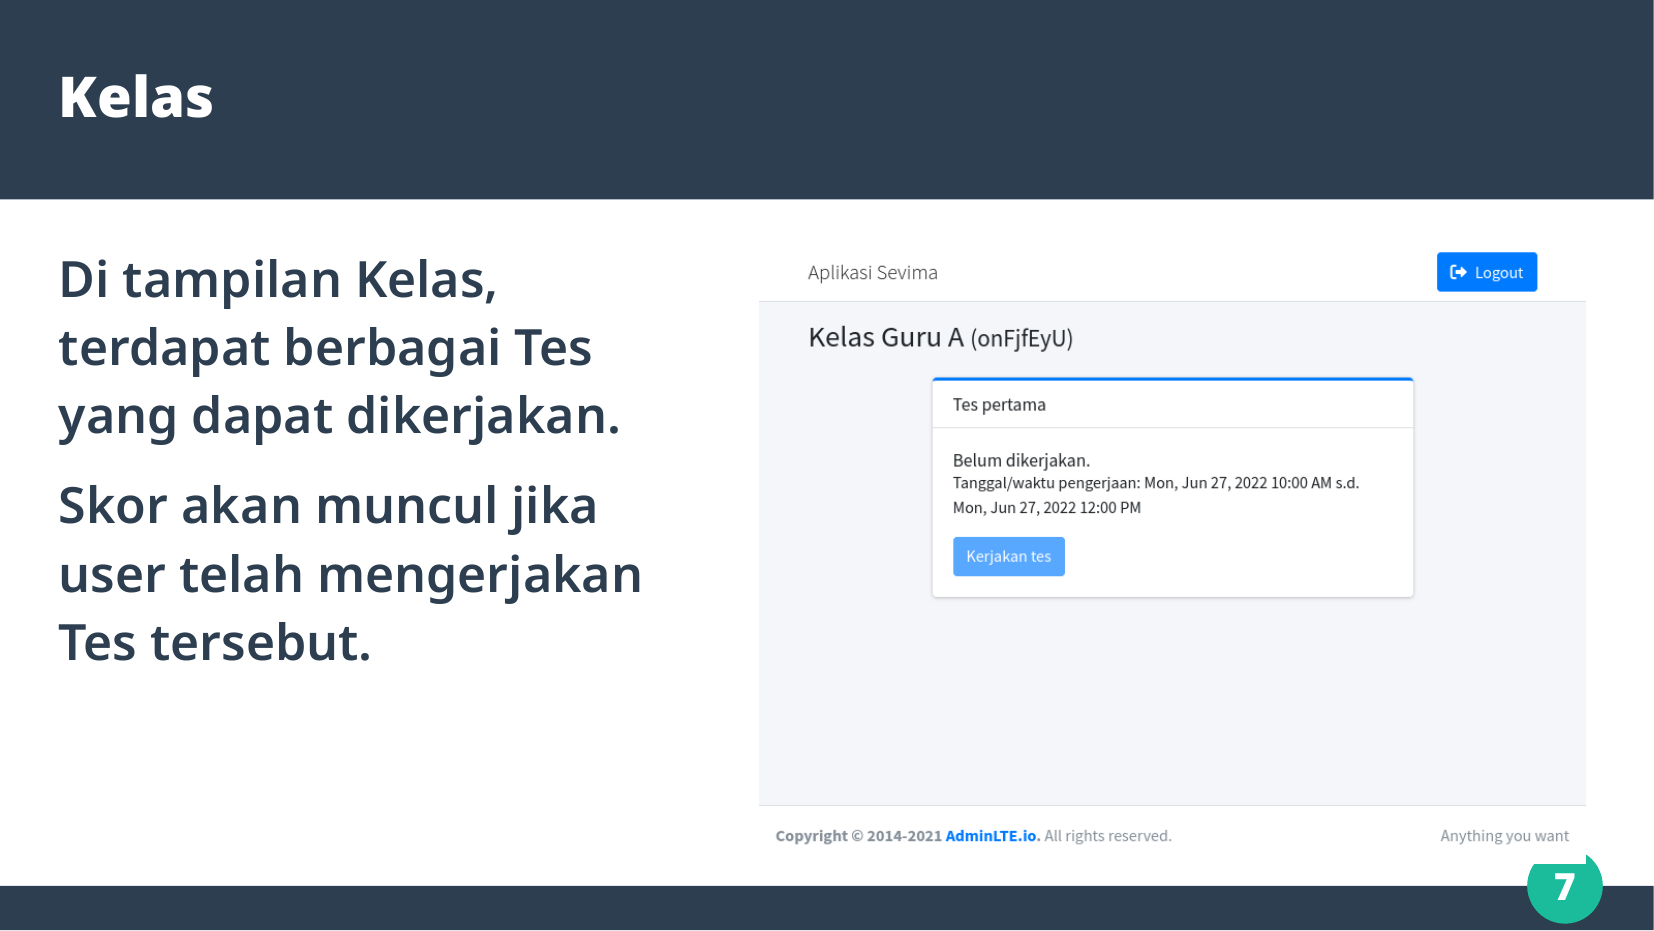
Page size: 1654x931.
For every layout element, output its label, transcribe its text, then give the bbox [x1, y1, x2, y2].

picture [759, 243, 1586, 864]
title Kelas [59, 37, 1595, 155]
list Di tampilan Kelas, terdapat berbagai Tes yang dapat dikerjakan. Skor akan muncul jika user telah mengerjakan Tes tersebut. [59, 243, 713, 864]
